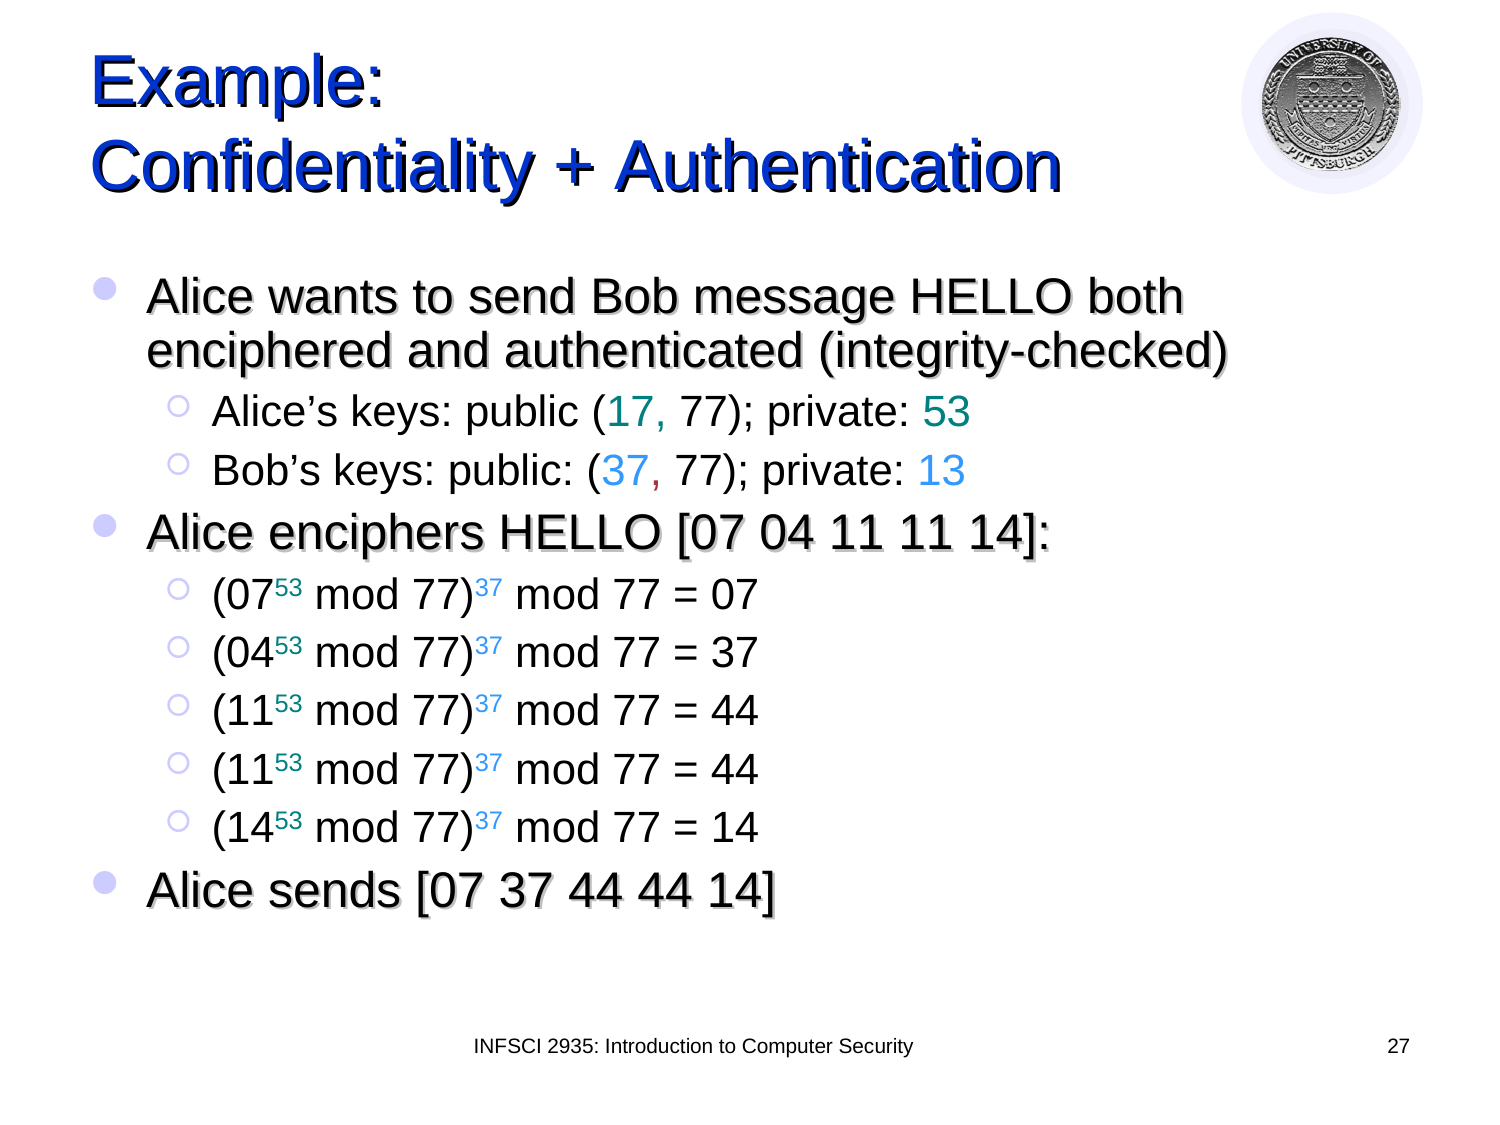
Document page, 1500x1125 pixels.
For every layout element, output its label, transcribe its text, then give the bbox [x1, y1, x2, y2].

list Alice wants to send Bob message HELLO both enciphered and authenticated (integrity-checked) Alice’s keys: public (17, 77); private: 53 Bob’s keys: public: (37, 77); private: 13 Alice enciphers HELLO [07 04 11 11 14]: (0753 mod 77)37 mod 77 = 07 (0453 mod 77)37 mod 77 = 37 (1153 mod 77)37 mod 77 = 44 (1153 mod 77)37 mod 77 = 44 (1453 mod 77)37 mod 77 = 14 Alice sends [07 37 44 44 14] [75, 262, 1426, 1006]
title Example: Confidentiality + Authentication [75, 24, 1426, 213]
